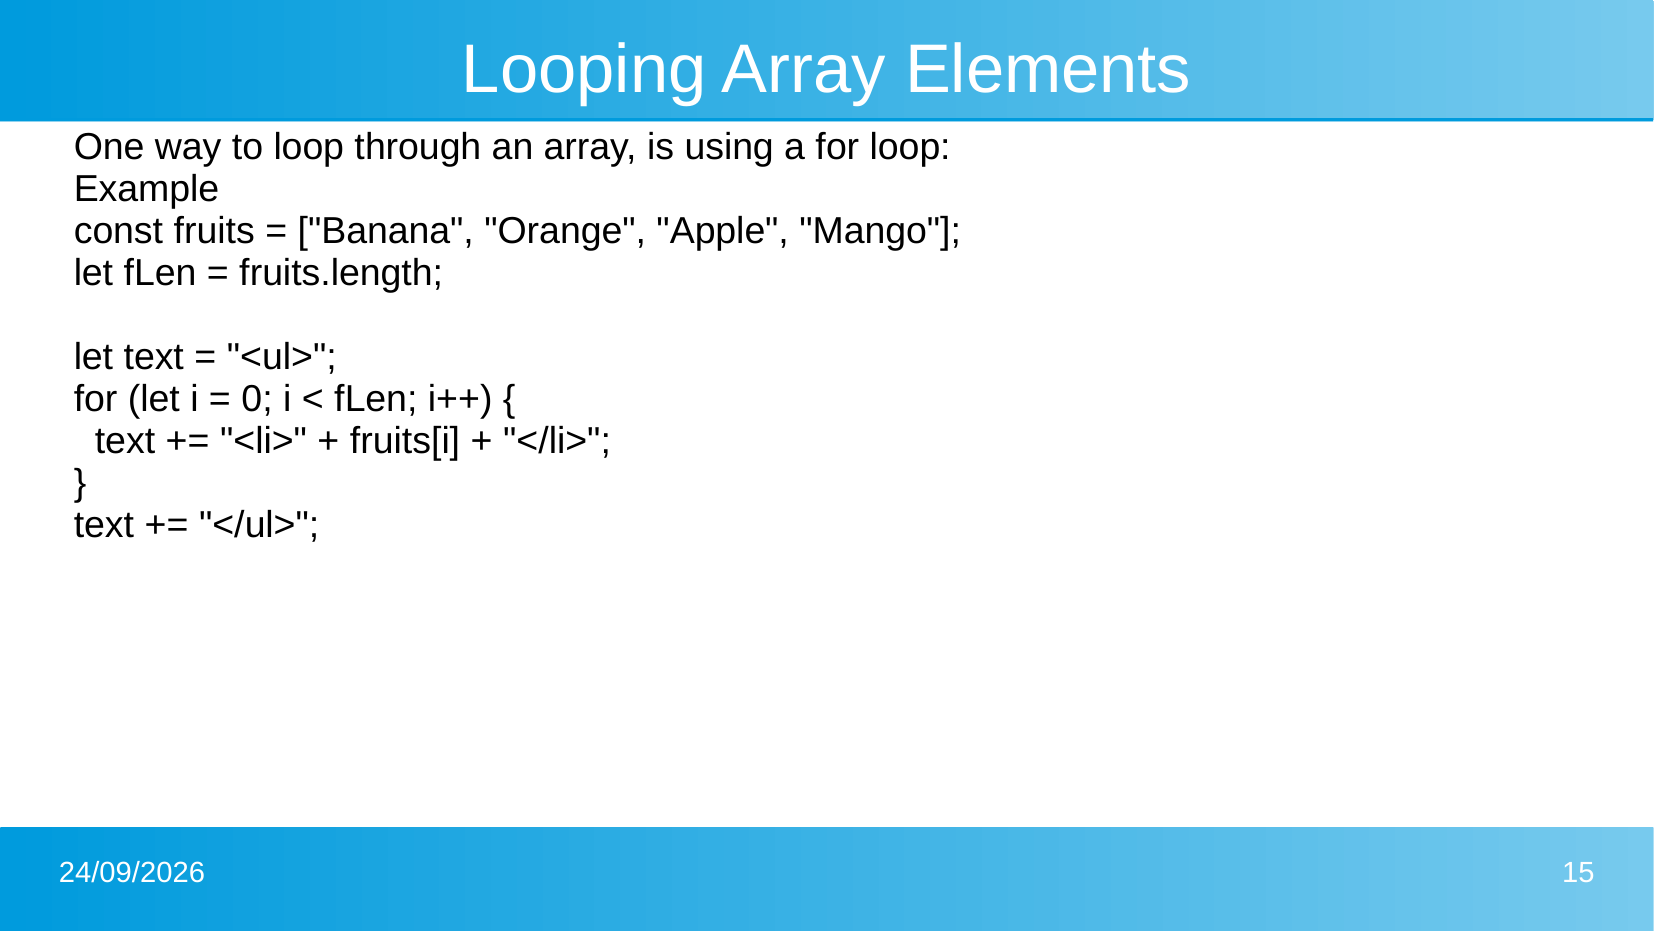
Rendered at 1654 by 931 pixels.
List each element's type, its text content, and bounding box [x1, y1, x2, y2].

title Looping Array Elements [59, 29, 1595, 108]
text_box One way to loop through an array, is using a for loop: Example const fruits = ["Banana", "Orange", "Apple", "Mango"]; let fLen = fruits.length; let text = "<ul>"; for (let i = 0; i < fLen; i++) { text += "<li>" + fruits[i] + "</li>"; } text += "</ul>"; [59, 118, 1477, 553]
